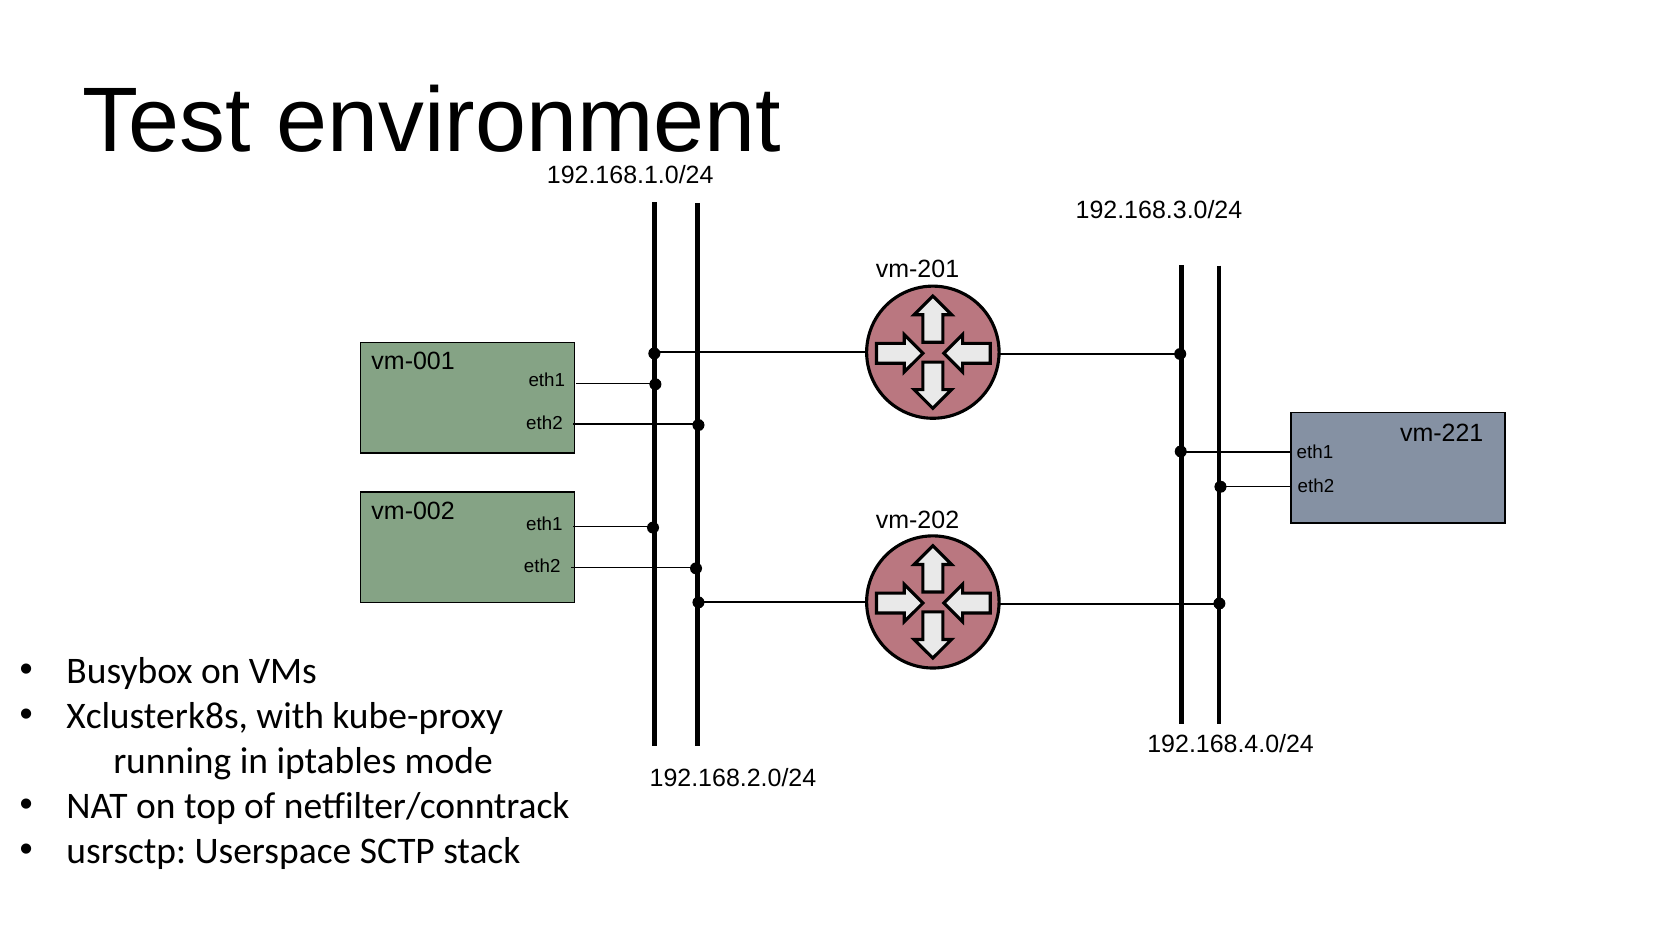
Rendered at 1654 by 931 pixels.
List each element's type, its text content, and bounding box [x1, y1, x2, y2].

text_box Busybox on VMs Xcluster k8s, with kube-proxy running in iptables mode NAT on top of netfilter/conntrack usrsctp: Userspace SCTP stack [4, 638, 609, 881]
picture [343, 145, 1654, 805]
title Test environment [82, 37, 1571, 193]
